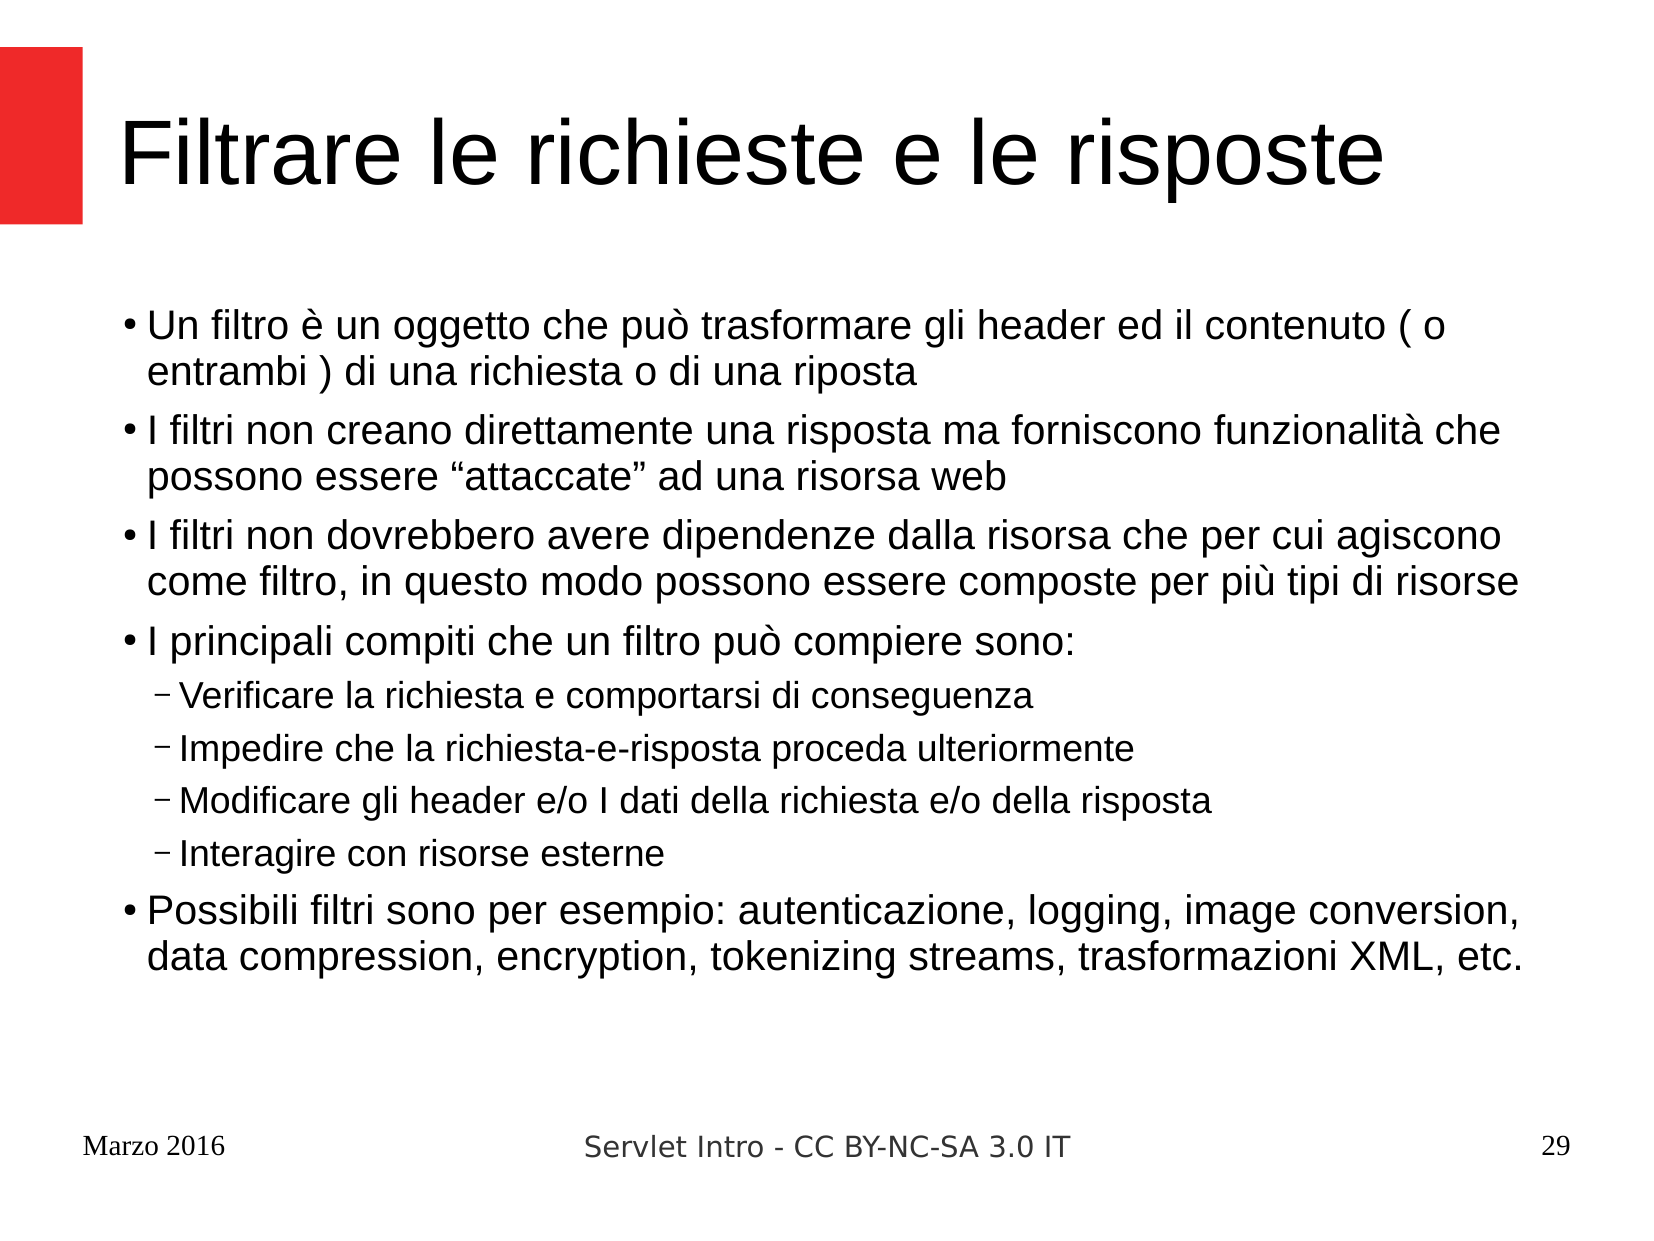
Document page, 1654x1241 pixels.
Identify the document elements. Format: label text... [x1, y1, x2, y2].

title Filtrare le richieste e le risposte [118, 49, 1607, 257]
list Un filtro è un oggetto che può trasformare gli header ed il contenuto ( o entrambi ) di una richiesta o di una riposta I filtri non creano direttamente una risposta ma forniscono funzionalità che possono essere “attaccate” ad una risorsa web I filtri non dovrebbero avere dipendenze dalla risorsa che per cui agiscono come filtro, in questo modo possono essere composte per più tipi di risorse I principali compiti che un filtro può compiere sono: Verificare la richiesta e comportarsi di conseguenza Impedire che la richiesta-e-risposta proceda ulteriormente Modificare gli header e/o I dati della richiesta e/o della risposta Interagire con risorse esterne Possibili filtri sono per esempio: autenticazione, logging, image conversion, data compression, encryption, tokenizing streams, trasformazioni XML, etc. [114, 302, 1539, 1063]
